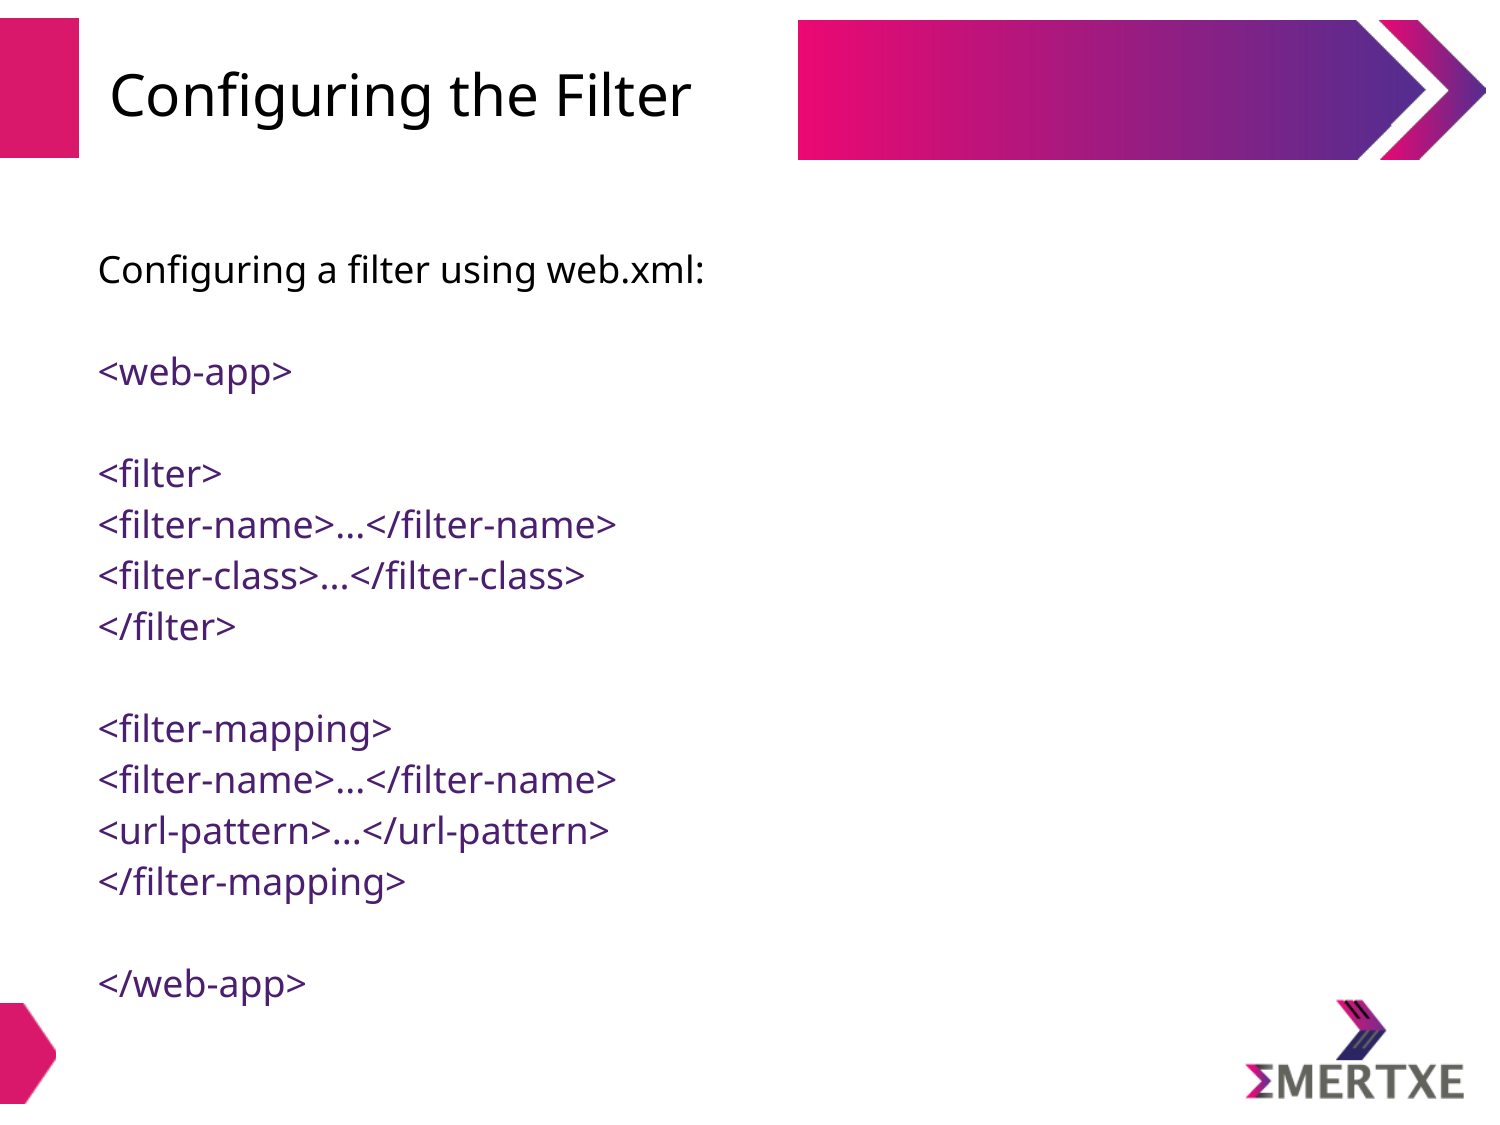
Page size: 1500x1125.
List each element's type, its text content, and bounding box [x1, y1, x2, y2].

text_box Configuring a filter using web.xml: <web-app> <filter> <filter-name>...</filter-name> <filter-class>...</filter-class> </filter> <filter-mapping> <filter-name>...</filter-name> <url-pattern>...</url-pattern> </filter-mapping> </web-app> [82, 236, 1371, 995]
picture [798, 20, 1486, 160]
picture [1245, 996, 1465, 1099]
text_box Configuring the Filter [94, 47, 745, 199]
